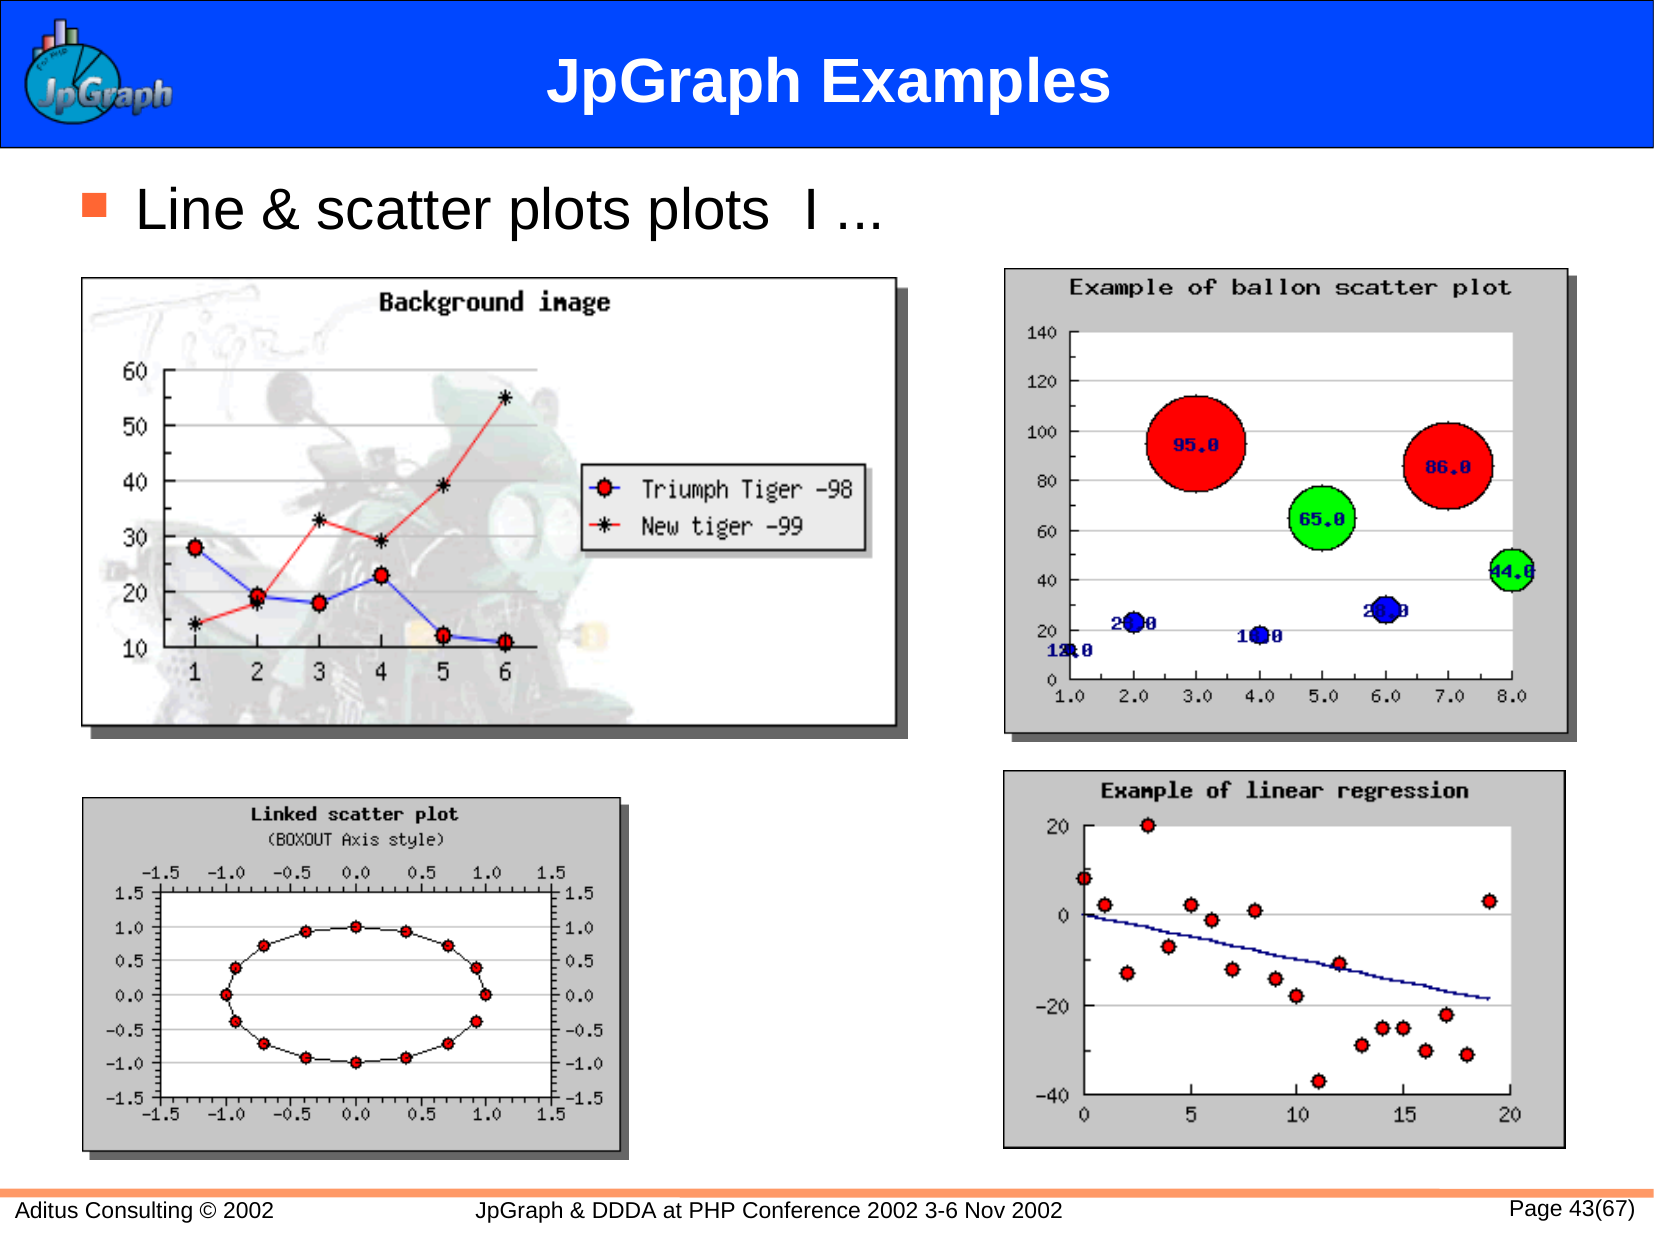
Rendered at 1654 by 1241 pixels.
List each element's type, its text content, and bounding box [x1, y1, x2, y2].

picture [20, 17, 123, 128]
title JpGraph Examples [123, 0, 1536, 163]
picture [82, 797, 629, 1160]
list Line & scatter plots plots I ... [64, 177, 1580, 296]
picture [1003, 770, 1566, 1149]
picture [1004, 268, 1577, 742]
picture [81, 277, 908, 739]
